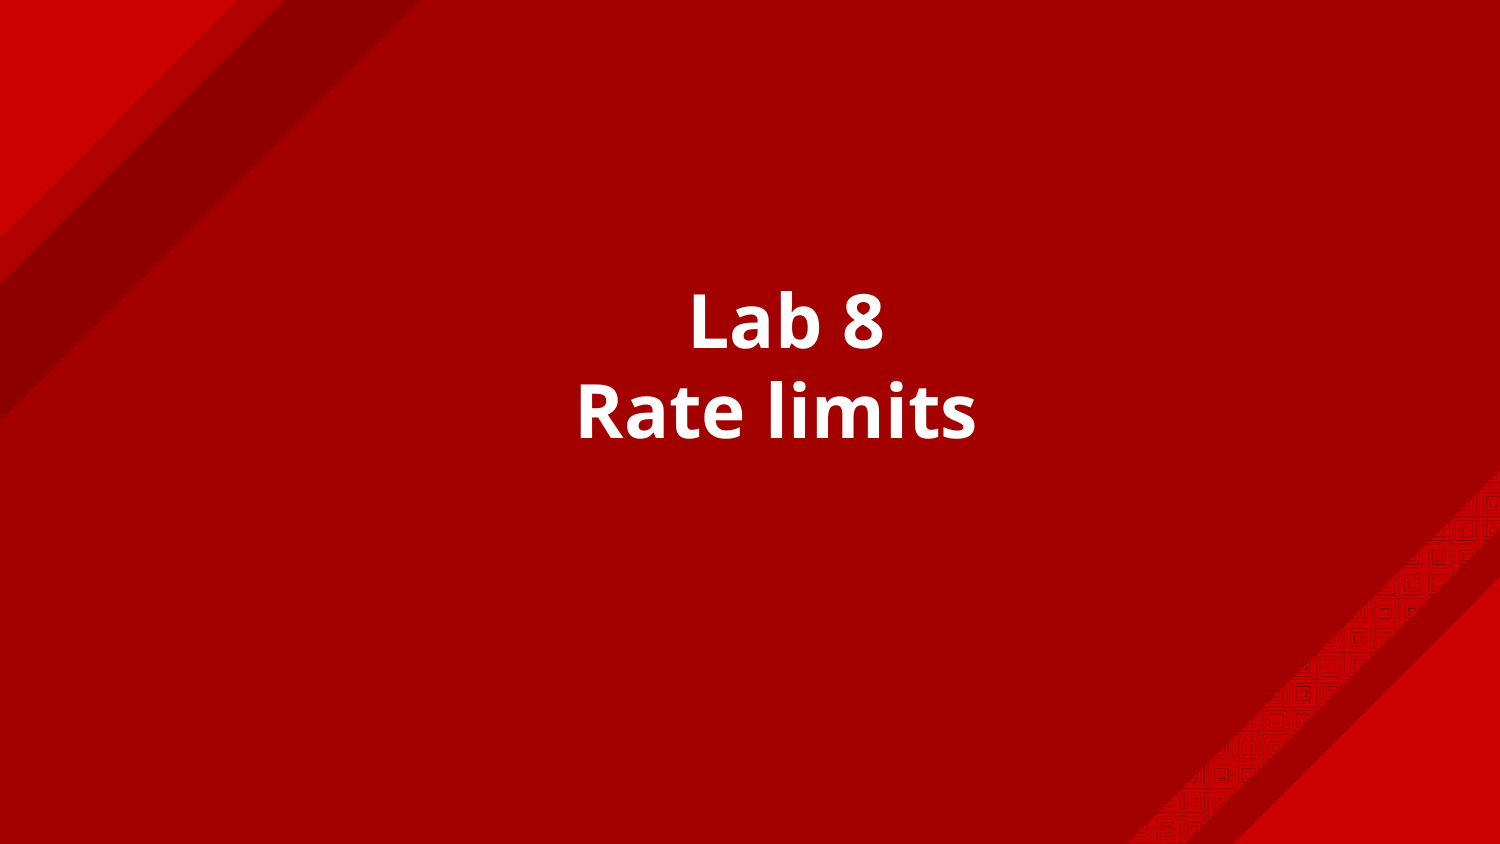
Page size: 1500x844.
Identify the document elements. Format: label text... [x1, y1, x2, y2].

picture [0, 0, 1500, 844]
title Lab 8 Rate limits [298, 356, 1274, 469]
